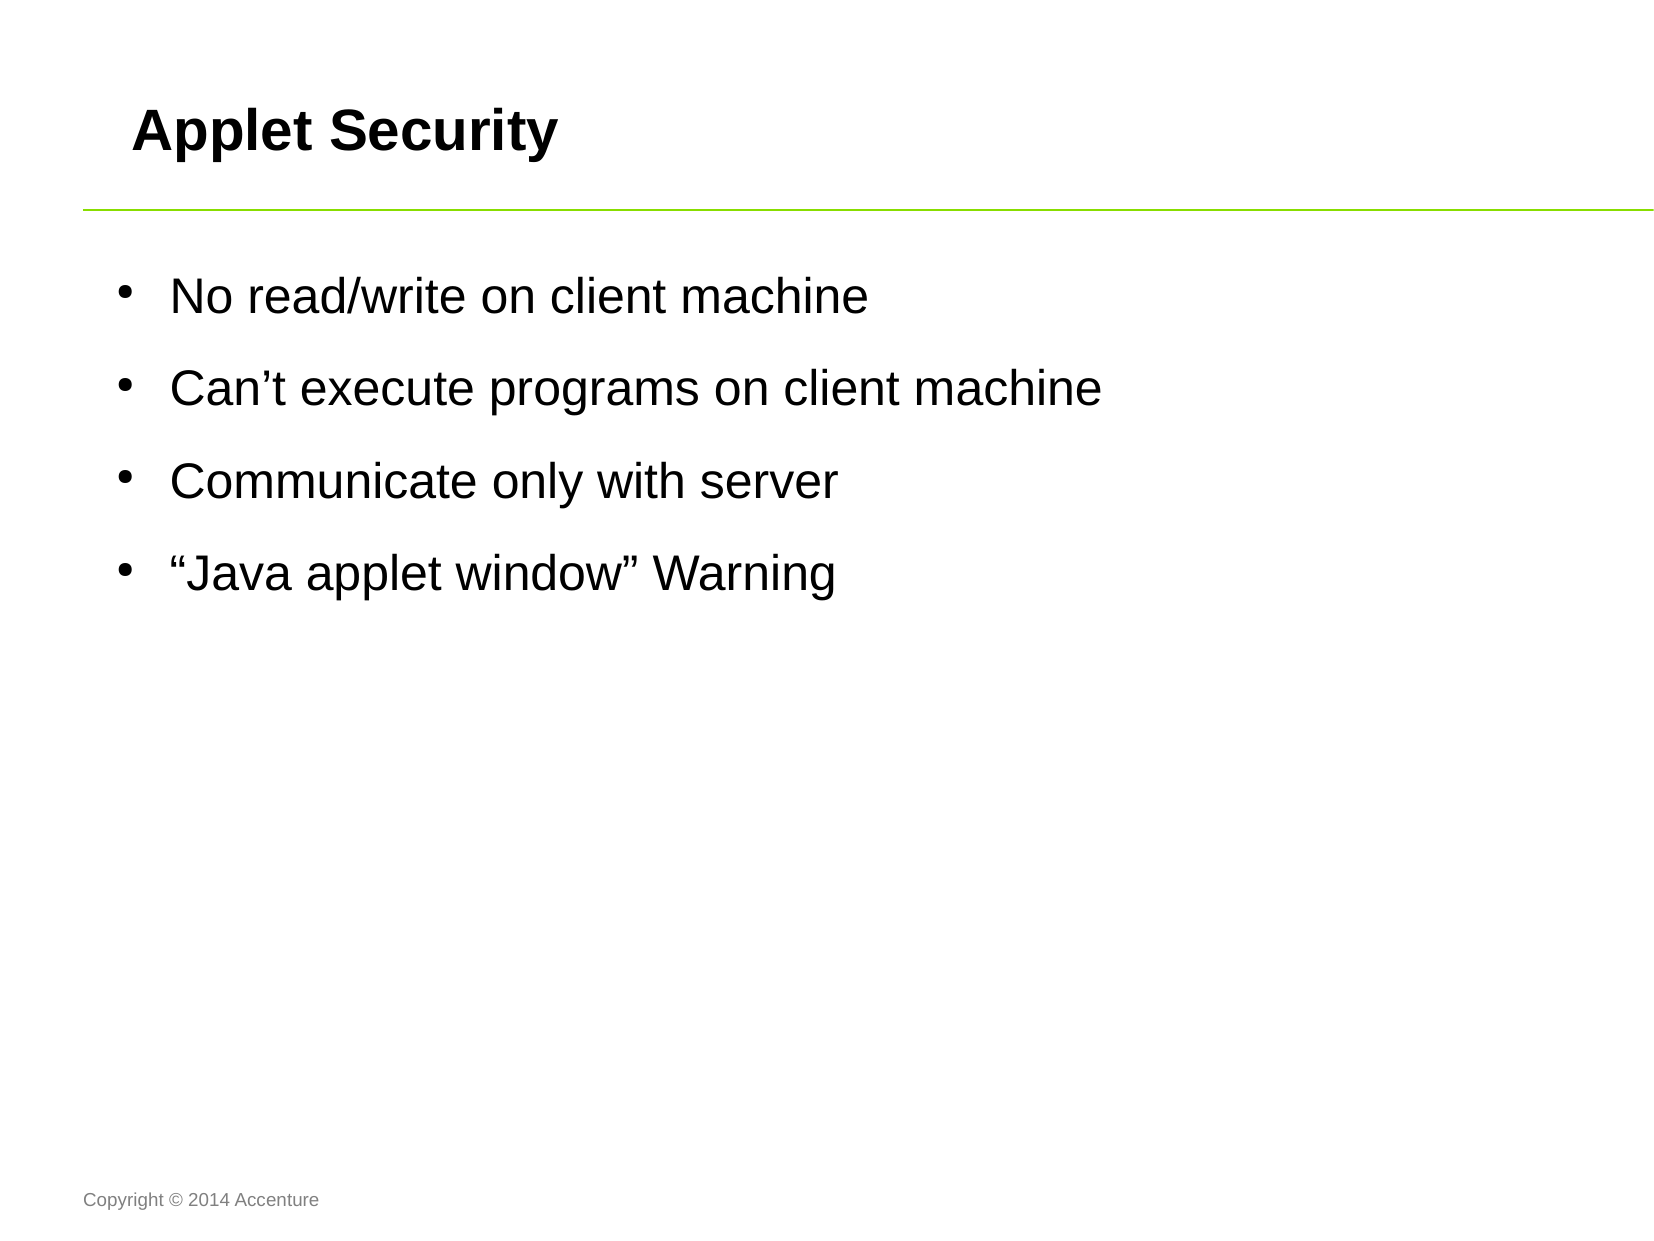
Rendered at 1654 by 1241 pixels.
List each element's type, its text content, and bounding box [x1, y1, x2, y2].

list No read/write on client machine Can’t execute programs on client machine Communicate only with server “Java applet window” Warning [84, 255, 1573, 1166]
title Applet Security [81, 56, 1654, 199]
